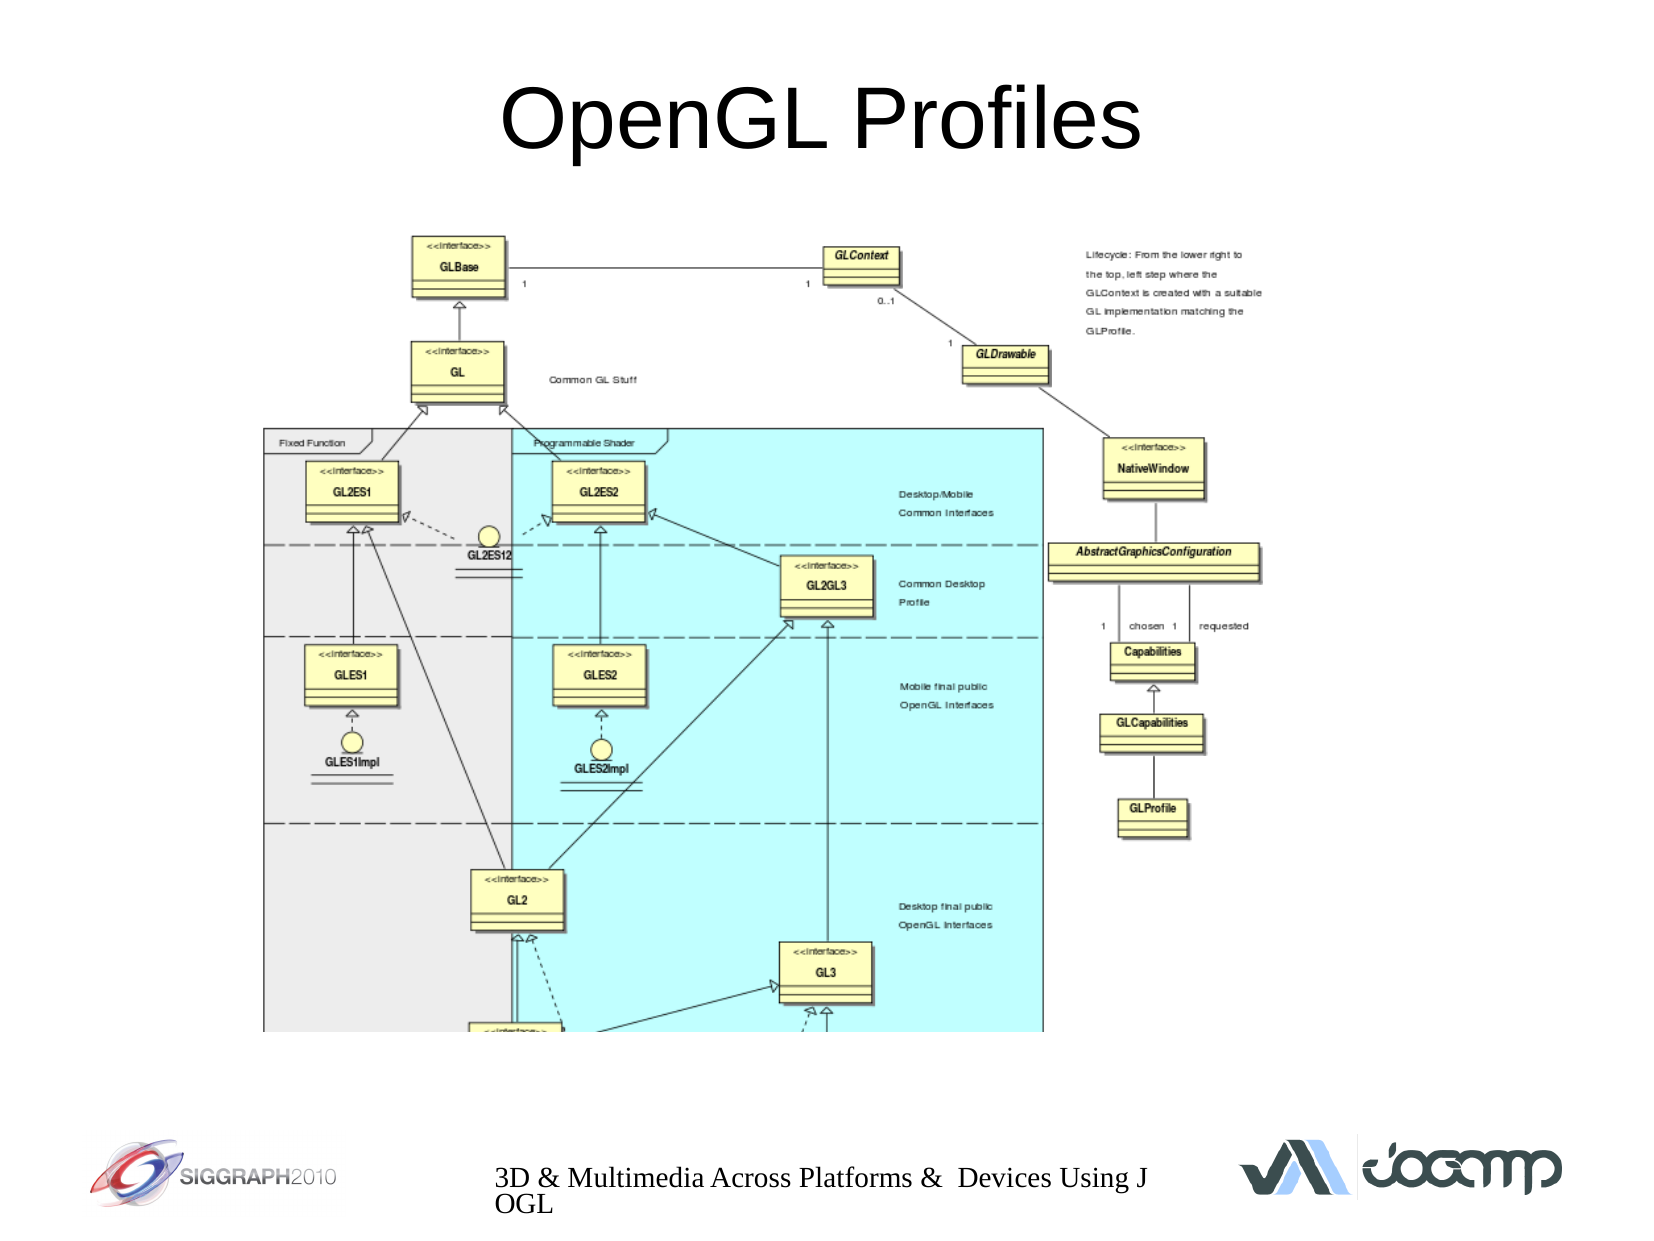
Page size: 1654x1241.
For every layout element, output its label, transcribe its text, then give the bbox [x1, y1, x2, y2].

picture [1237, 1134, 1562, 1200]
title OpenGL Profiles [68, 56, 1576, 181]
picture [82, 1130, 346, 1217]
picture [262, 225, 1317, 1032]
